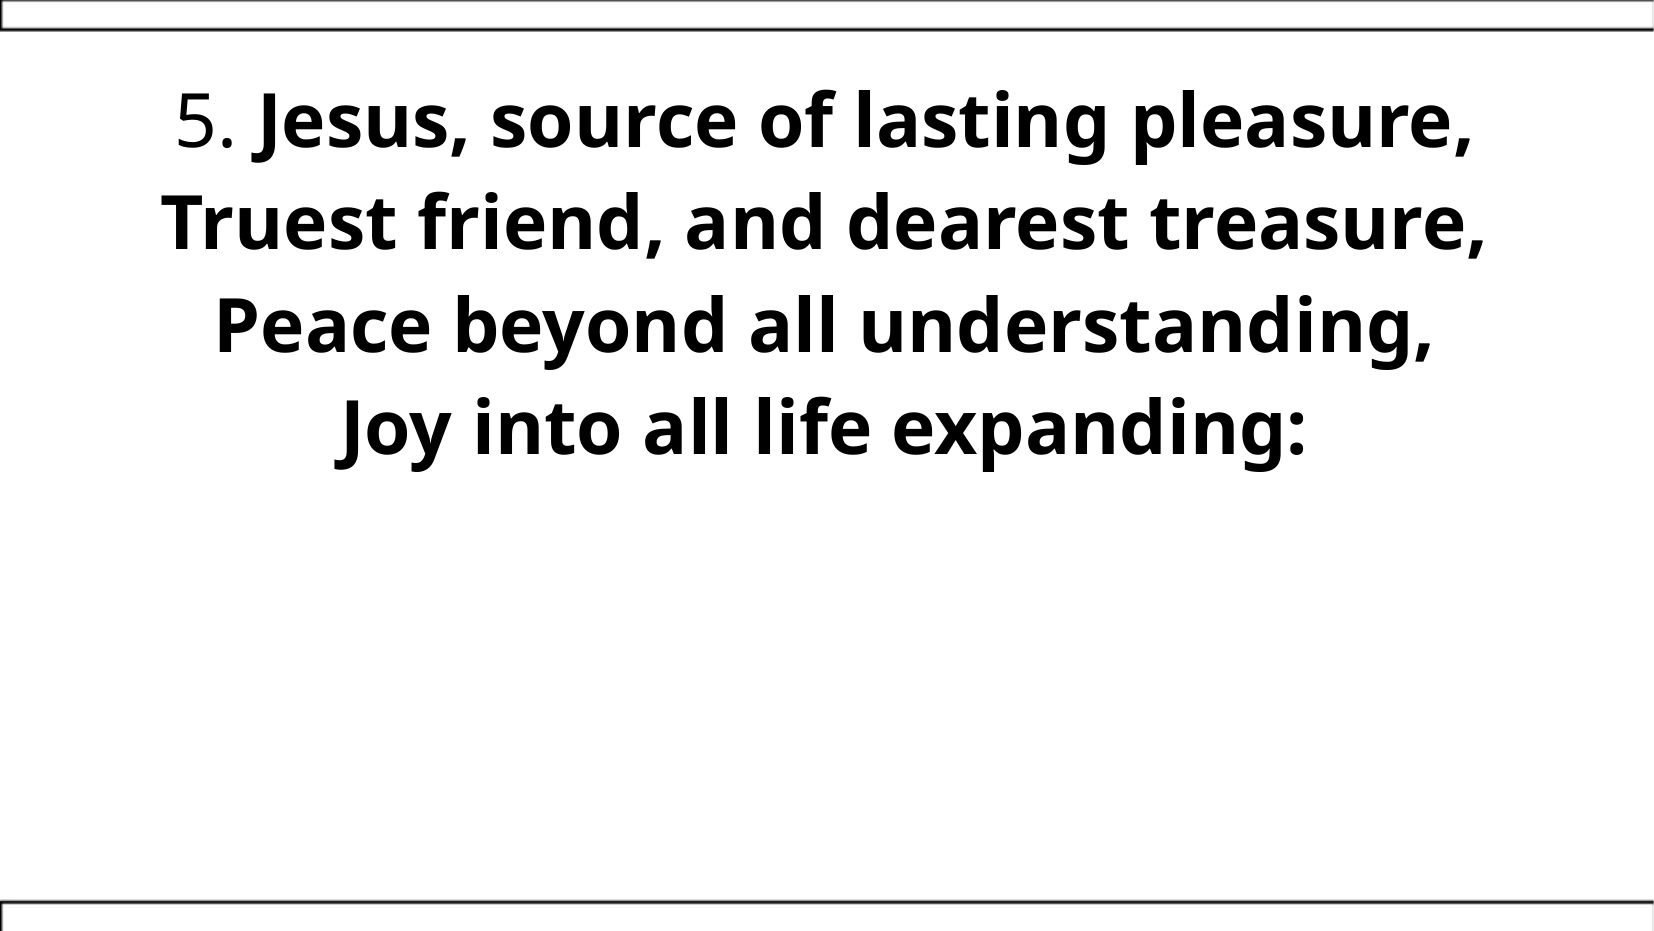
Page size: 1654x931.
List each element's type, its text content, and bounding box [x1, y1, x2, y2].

picture [0, 0, 1654, 931]
text_box 5. Jesus, source of lasting pleasure, Truest friend, and dearest treasure, Peace beyond all understanding, Joy into all life expanding: [120, 60, 1531, 475]
